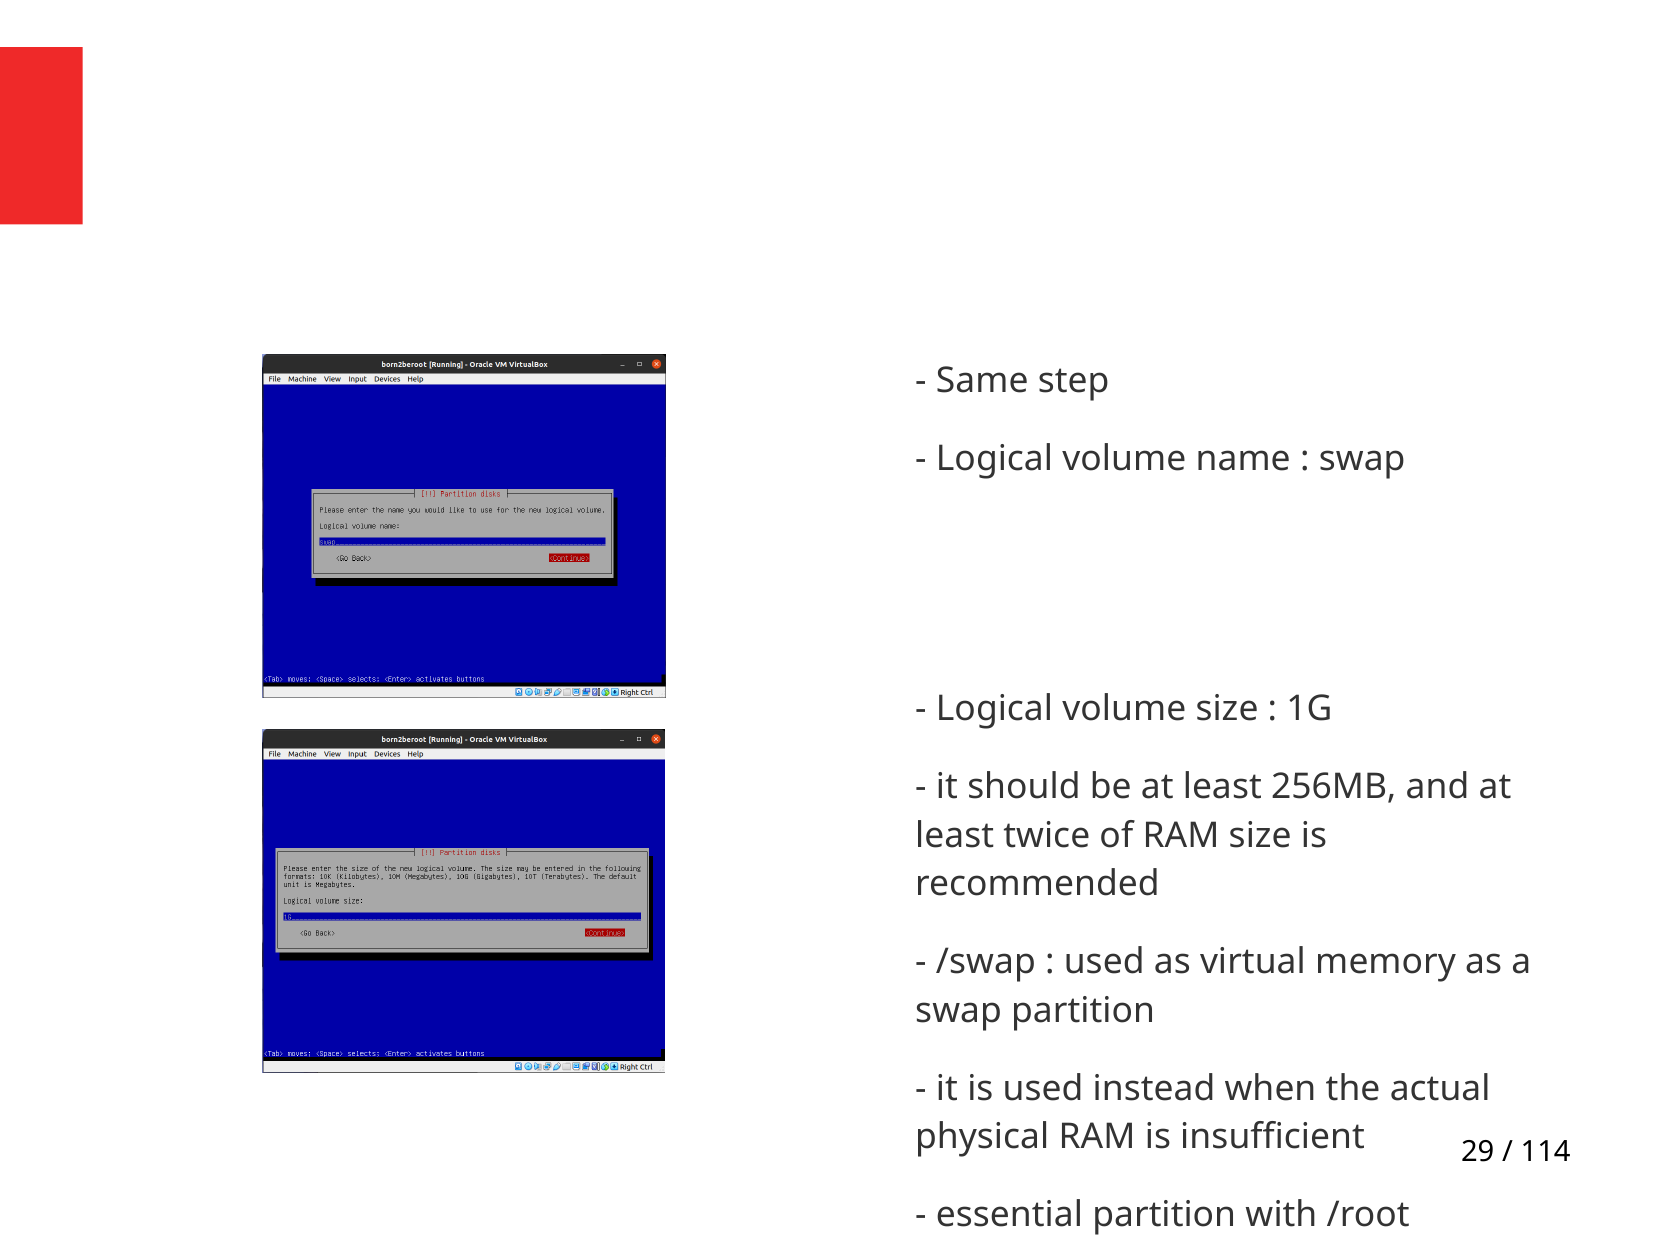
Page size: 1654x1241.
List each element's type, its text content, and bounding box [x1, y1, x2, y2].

list - Logical volume size : 1G - it should be at least 256MB, and at least twice of RAM size is recommended - /swap : used as virtual memory as a swap partition - it is used instead when the actual physical RAM is insufficient - essential partition with /root [844, 682, 1536, 1026]
list - Same step - Logical volume name : swap [844, 354, 1536, 682]
picture [262, 354, 666, 698]
picture [262, 729, 665, 1074]
